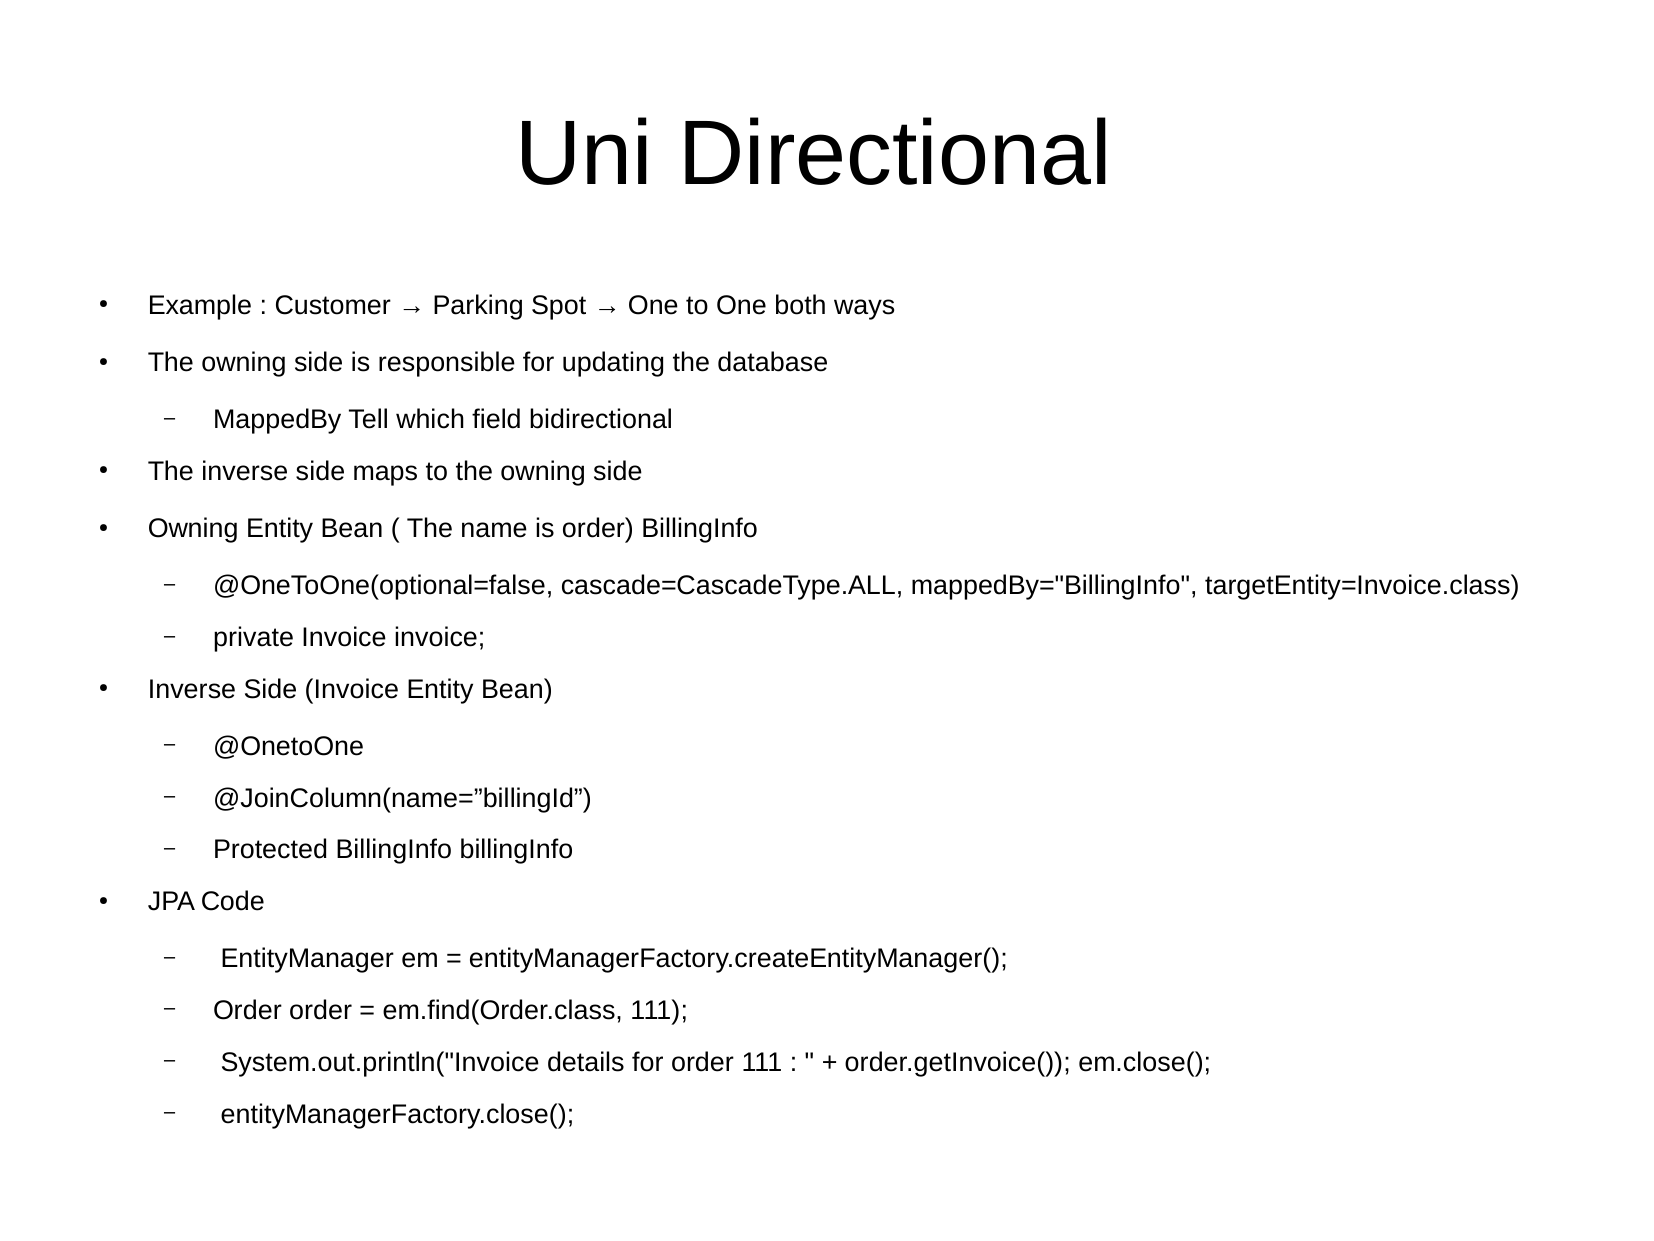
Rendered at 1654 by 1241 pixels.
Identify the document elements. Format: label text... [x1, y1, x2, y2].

title Uni Directional [82, 49, 1571, 257]
list Example : Customer → Parking Spot → One to One both ways The owning side is responsible for updating the database MappedBy Tell which field bidirectional The inverse side maps to the owning side Owning Entity Bean ( The name is order) BillingInfo @OneToOne(optional=false, cascade=CascadeType.ALL, mappedBy="BillingInfo", targetEntity=Invoice.class) private Invoice invoice; Inverse Side (Invoice Entity Bean) @OnetoOne @JoinColumn(name=”billingId”) Protected BillingInfo billingInfo JPA Code EntityManager em = entityManagerFactory.createEntityManager(); Order order = em.find(Order.class, 111); System.out.println("Invoice details for order 111 : " + order.getInvoice()); em.close(); entityManagerFactory.close(); [82, 290, 1538, 1141]
